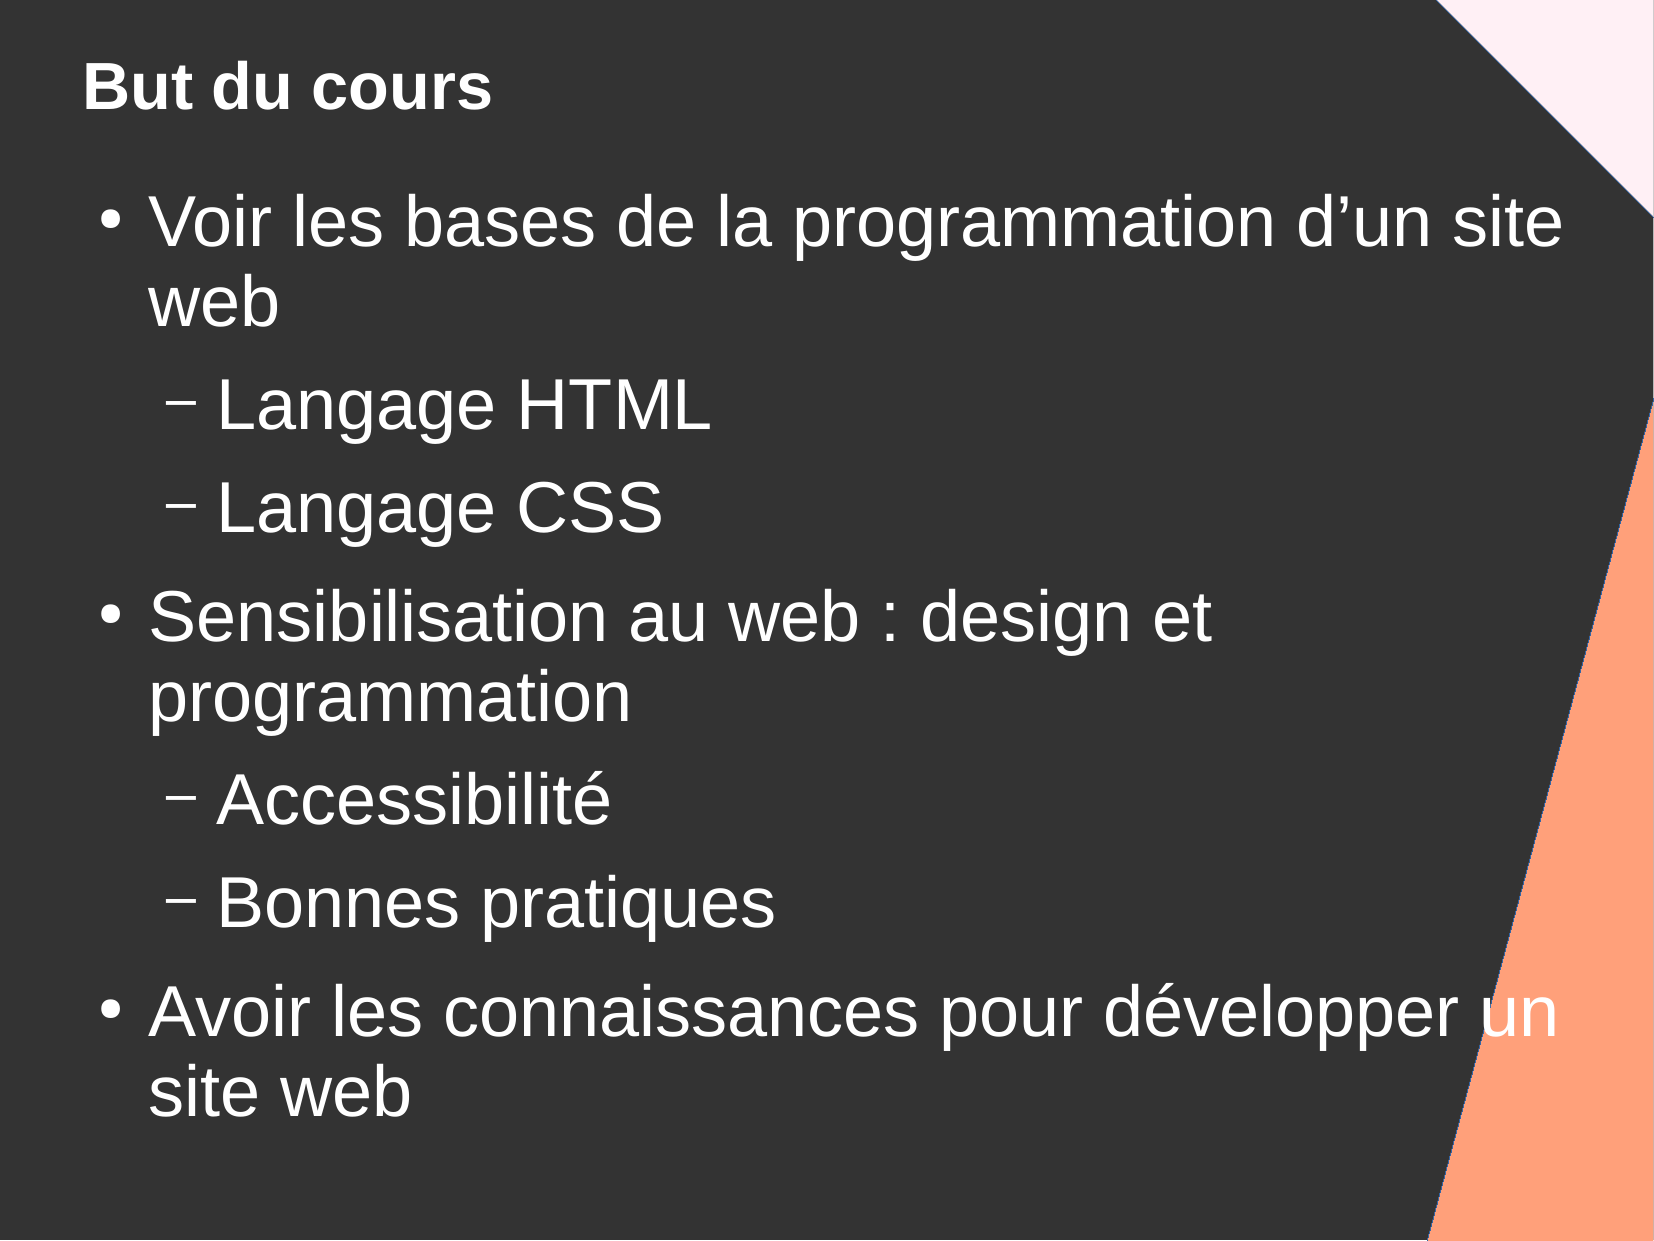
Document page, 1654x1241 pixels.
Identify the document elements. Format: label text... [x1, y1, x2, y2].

list Voir les bases de la programmation d’un site web Langage HTML Langage CSS Sensibilisation au web : design et programmation Accessibilité Bonnes pratiques Avoir les connaissances pour développer un site web [80, 180, 1620, 1134]
text_box [1427, 397, 1654, 1241]
title But du cours [82, 49, 1571, 162]
text_box [1436, 0, 1654, 218]
